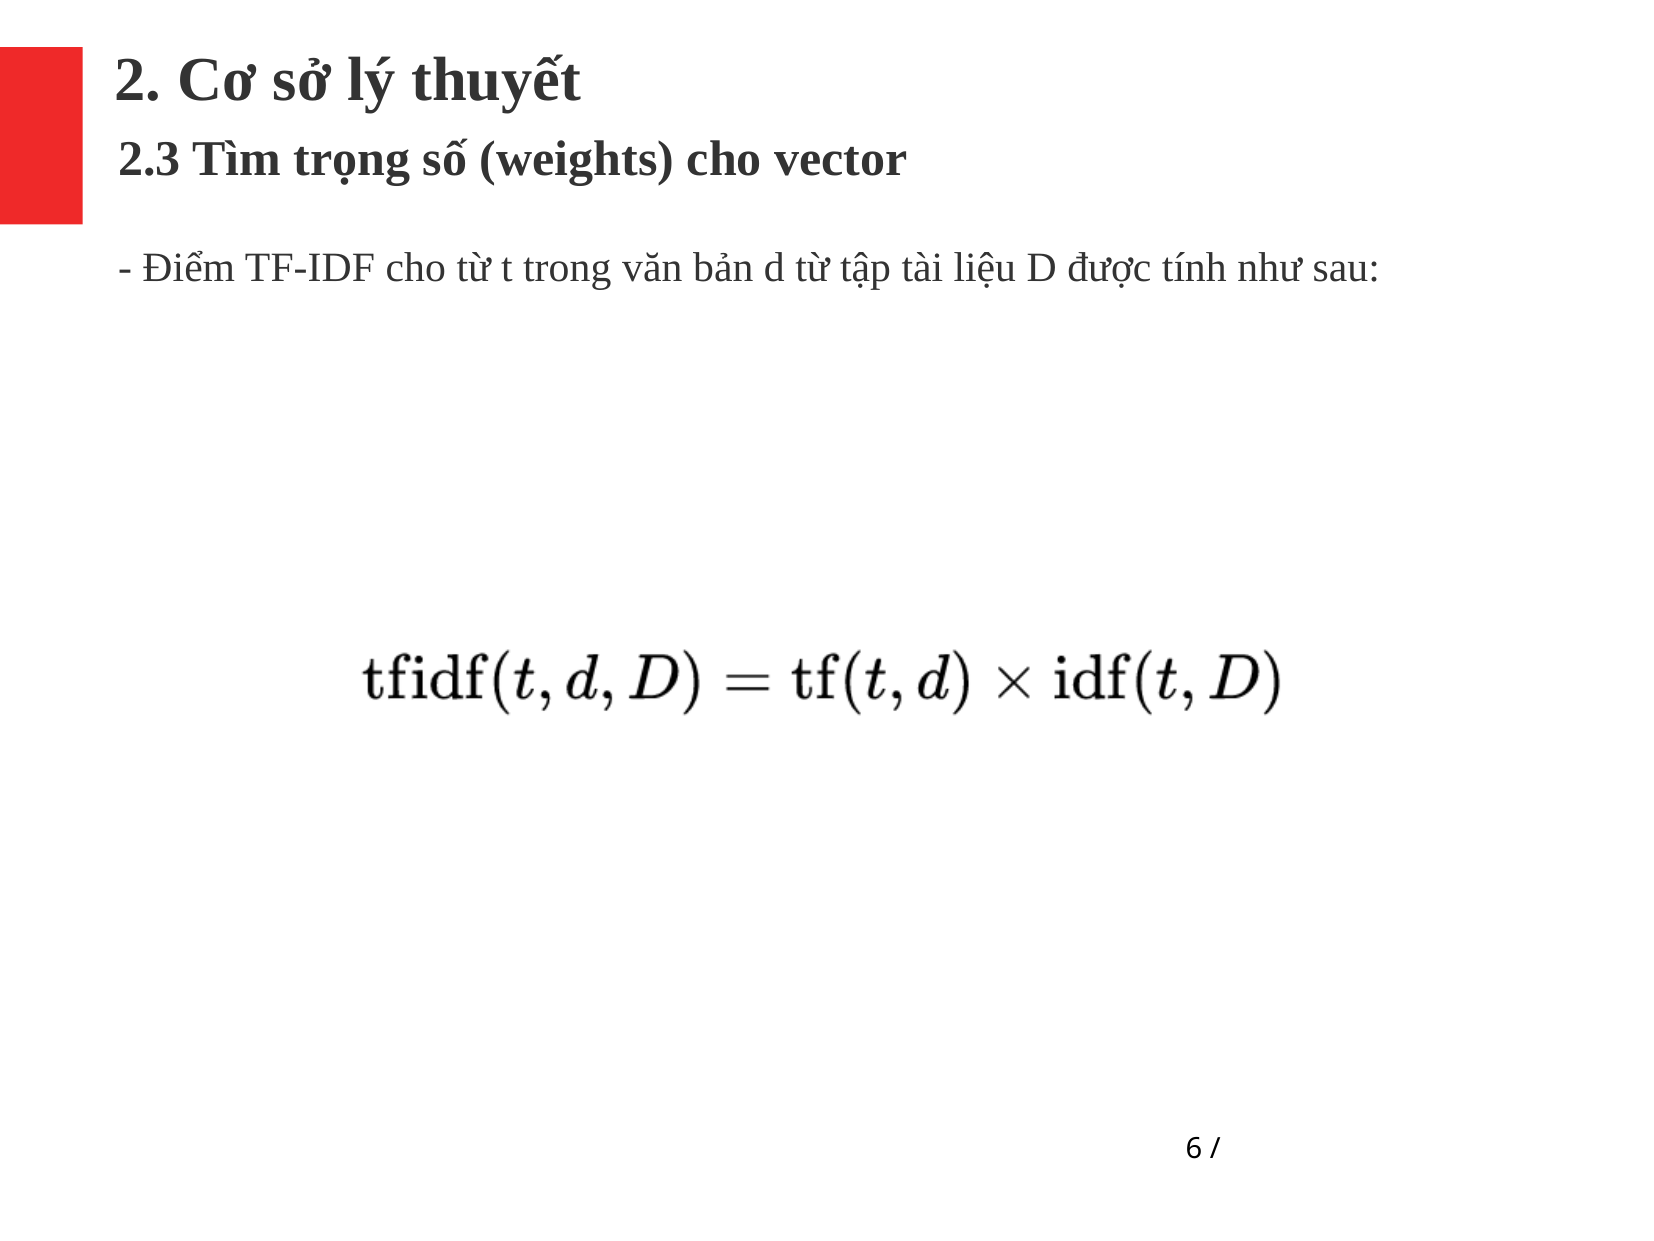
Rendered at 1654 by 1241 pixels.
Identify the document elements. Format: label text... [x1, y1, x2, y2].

text_box 2. Cơ sở lý thuyết [114, 37, 1568, 114]
text_box 2.3 Tìm trọng số (weights) cho vector [118, 125, 922, 227]
text_box - Điểm TF-IDF cho từ t trong văn bản d từ tập tài liệu D được tính như sau: [118, 240, 1536, 328]
picture [340, 620, 1313, 733]
text_box / [1185, 1129, 1571, 1216]
